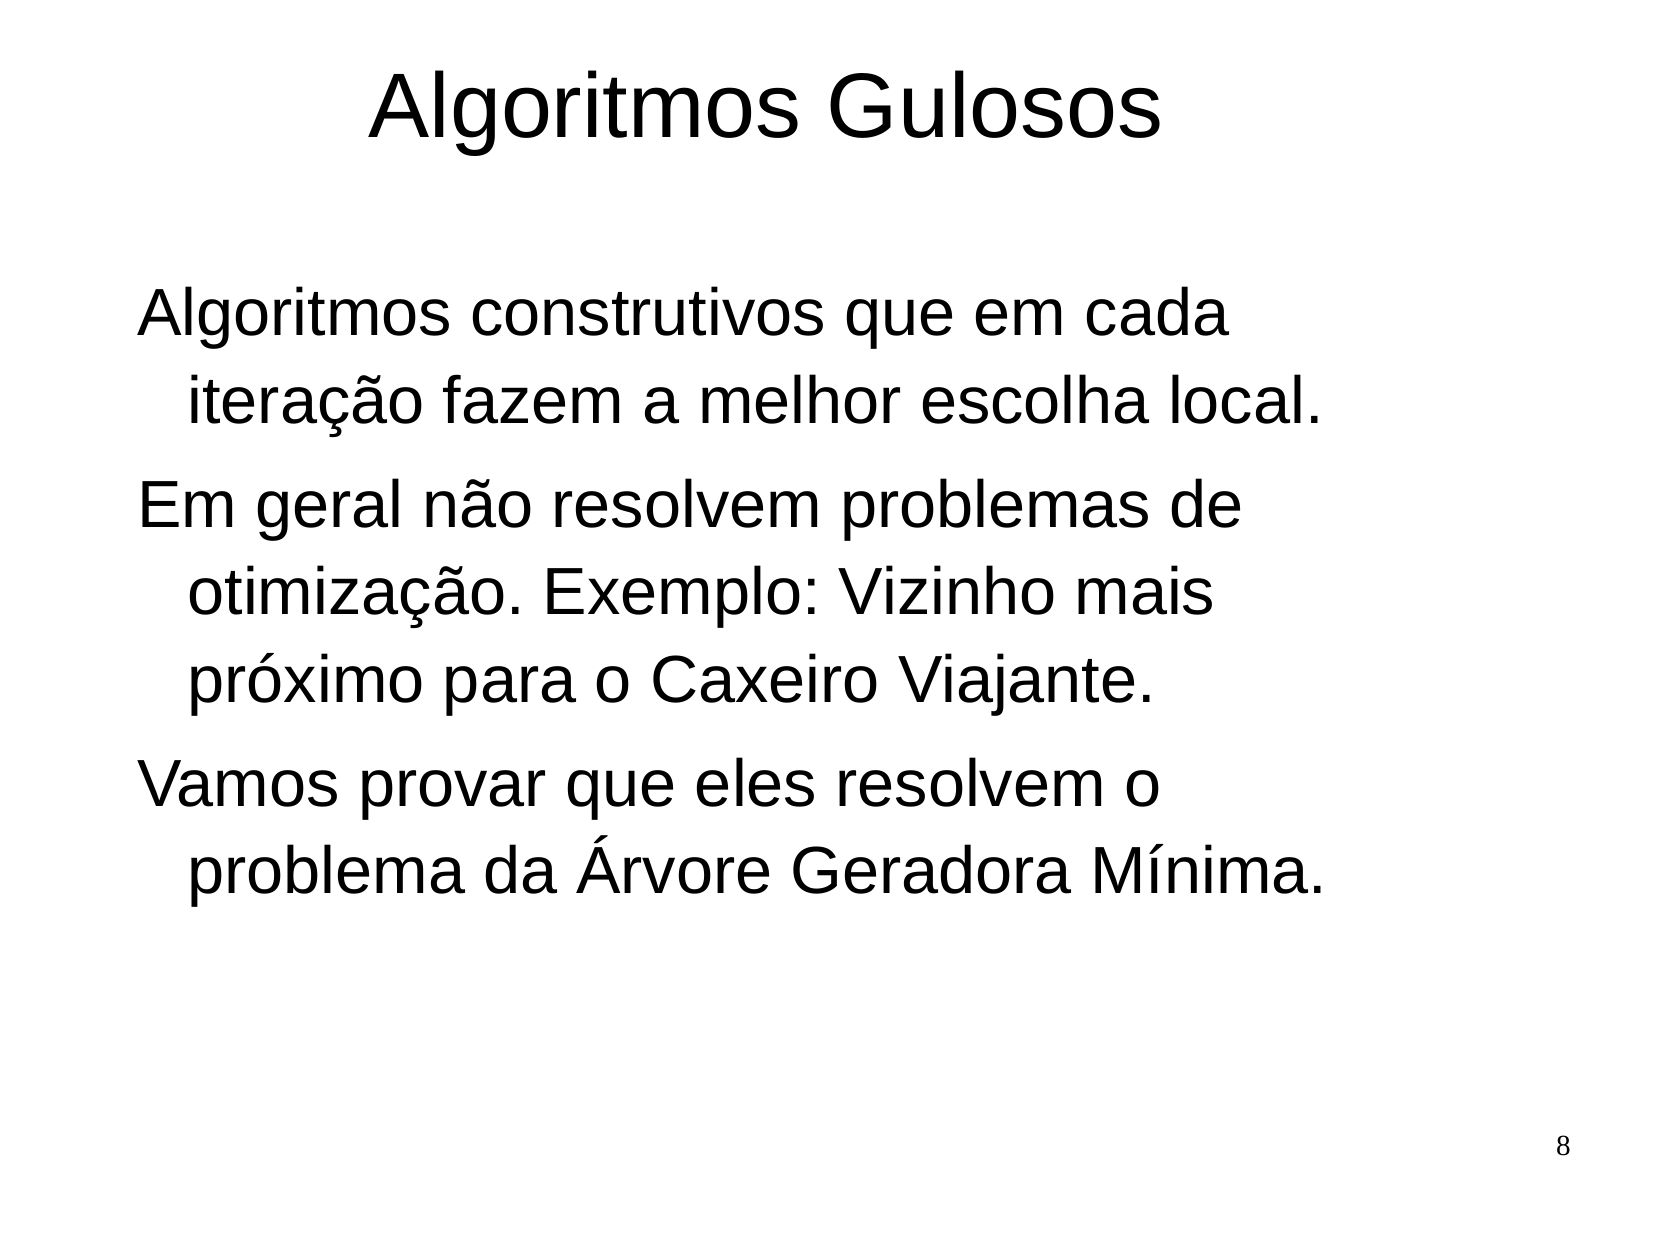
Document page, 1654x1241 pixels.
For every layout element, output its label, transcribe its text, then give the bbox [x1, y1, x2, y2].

title Algoritmos Gulosos [237, 42, 1296, 152]
list Algoritmos construtivos que em cada iteração fazem a melhor escolha local. Em geral não resolvem problemas de otimização. Exemplo: Vizinho mais próximo para o Caxeiro Viajante. Vamos provar que eles resolvem o problema da Árvore Geradora Mínima. [137, 262, 1446, 964]
